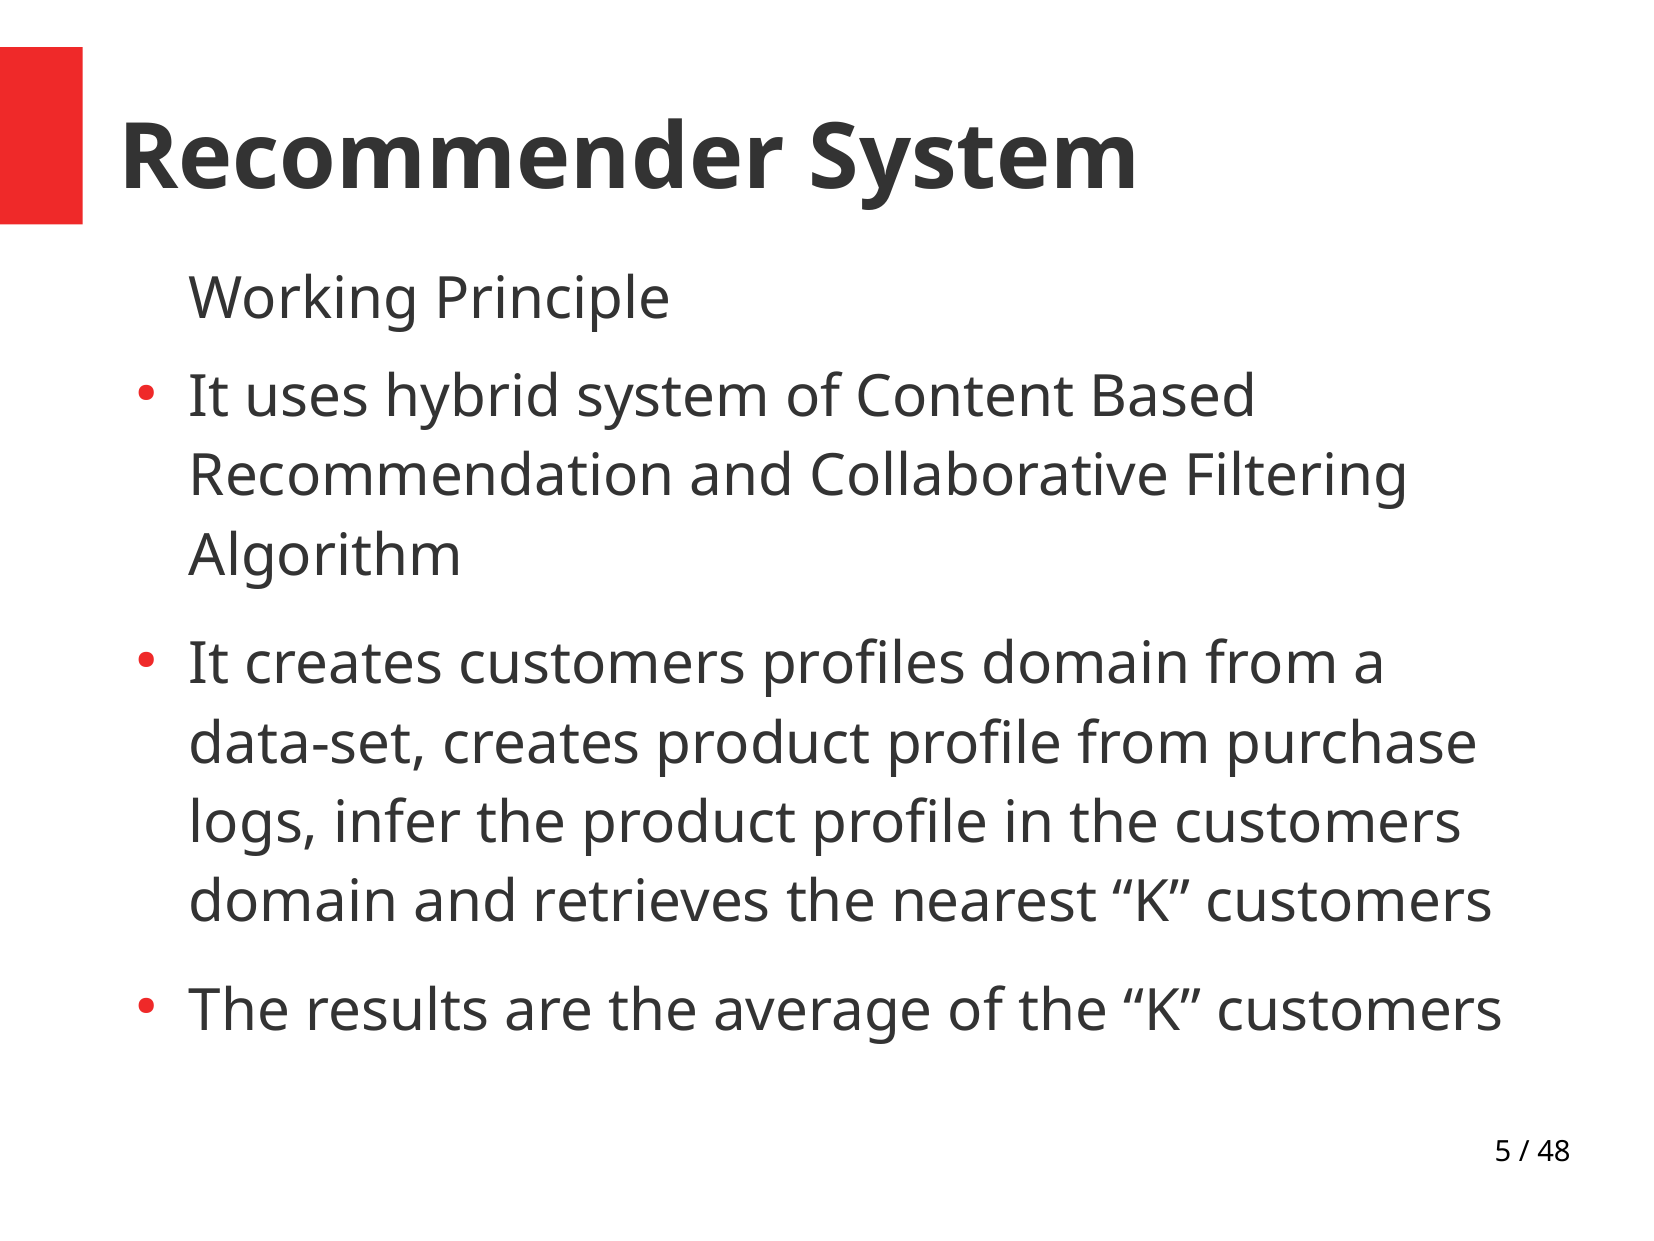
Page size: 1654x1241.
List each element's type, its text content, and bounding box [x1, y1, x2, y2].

title Recommender System [118, 49, 1571, 257]
list It uses hybrid system of Content Based Recommendation and Collaborative Filtering Algorithm It creates customers profiles domain from a data-set, creates product profile from purchase logs, infer the product profile in the customers domain and retrieves the nearest “K” customers The results are the average of the “K” customers [118, 354, 1536, 1074]
list Working Principle [118, 256, 721, 353]
